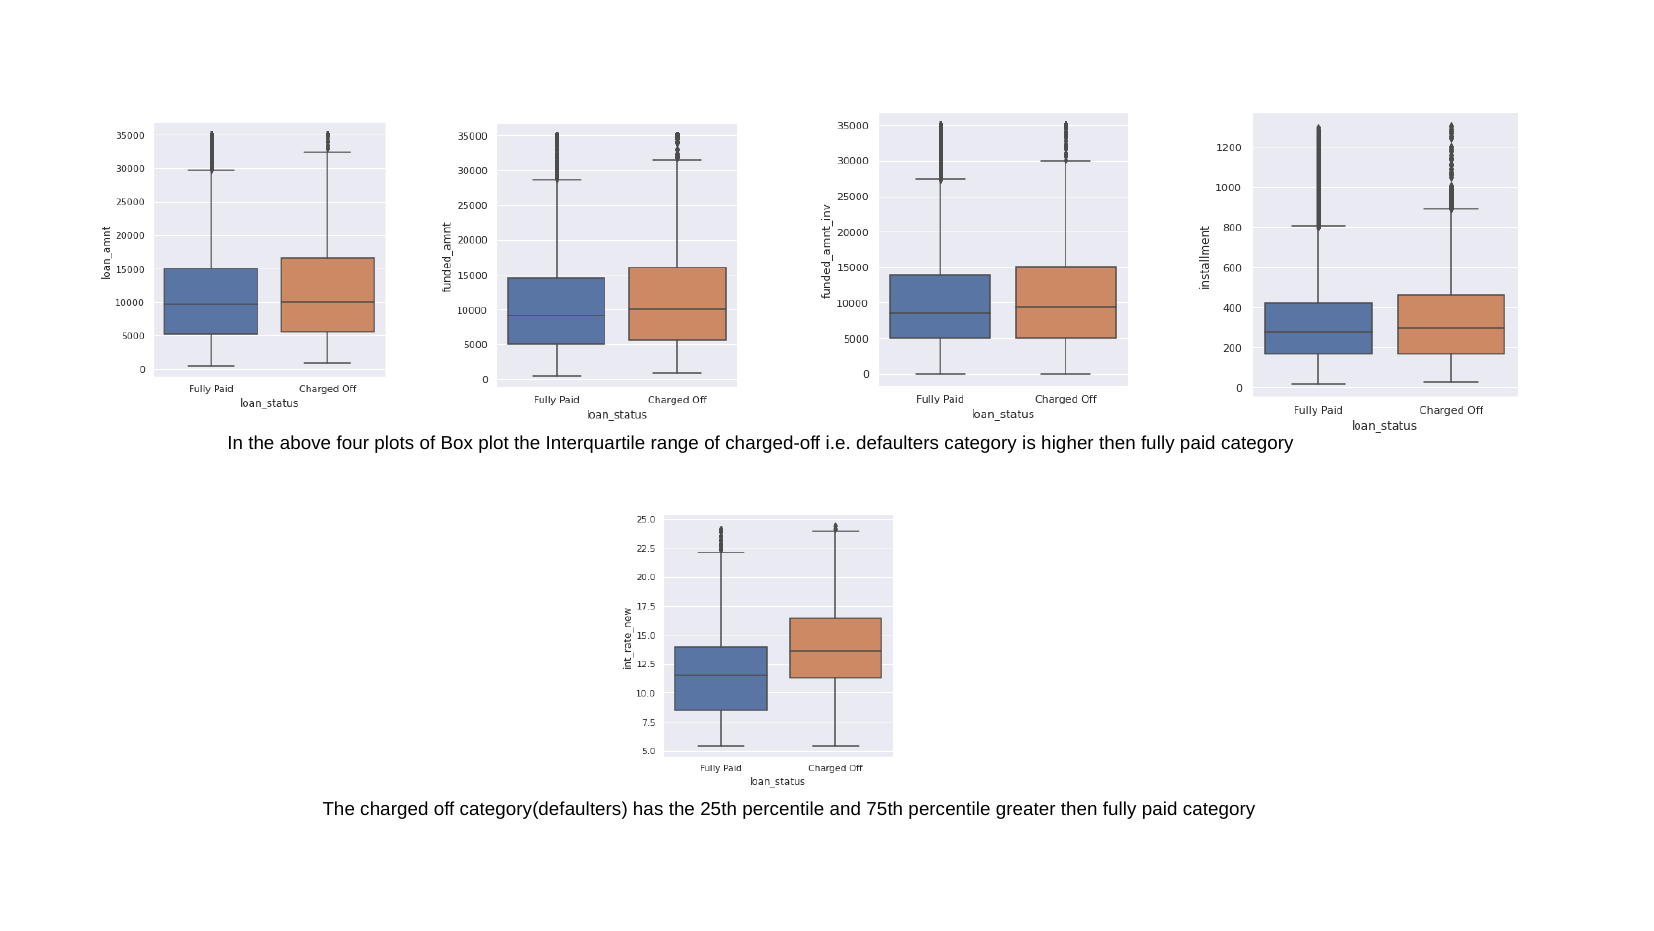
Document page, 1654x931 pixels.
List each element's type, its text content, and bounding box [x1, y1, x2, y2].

picture [1192, 106, 1524, 438]
picture [814, 106, 1134, 425]
picture [435, 117, 743, 425]
text_box The charged off category(defaulters) has the 25th percentile and 75th percentile greater then fully paid category [307, 791, 1323, 891]
text_box In the above four plots of Box plot the Interquartile range of charged-off i.e. defaulters category is higher then fully paid category [212, 425, 1323, 525]
picture [616, 509, 898, 791]
picture [94, 117, 391, 414]
